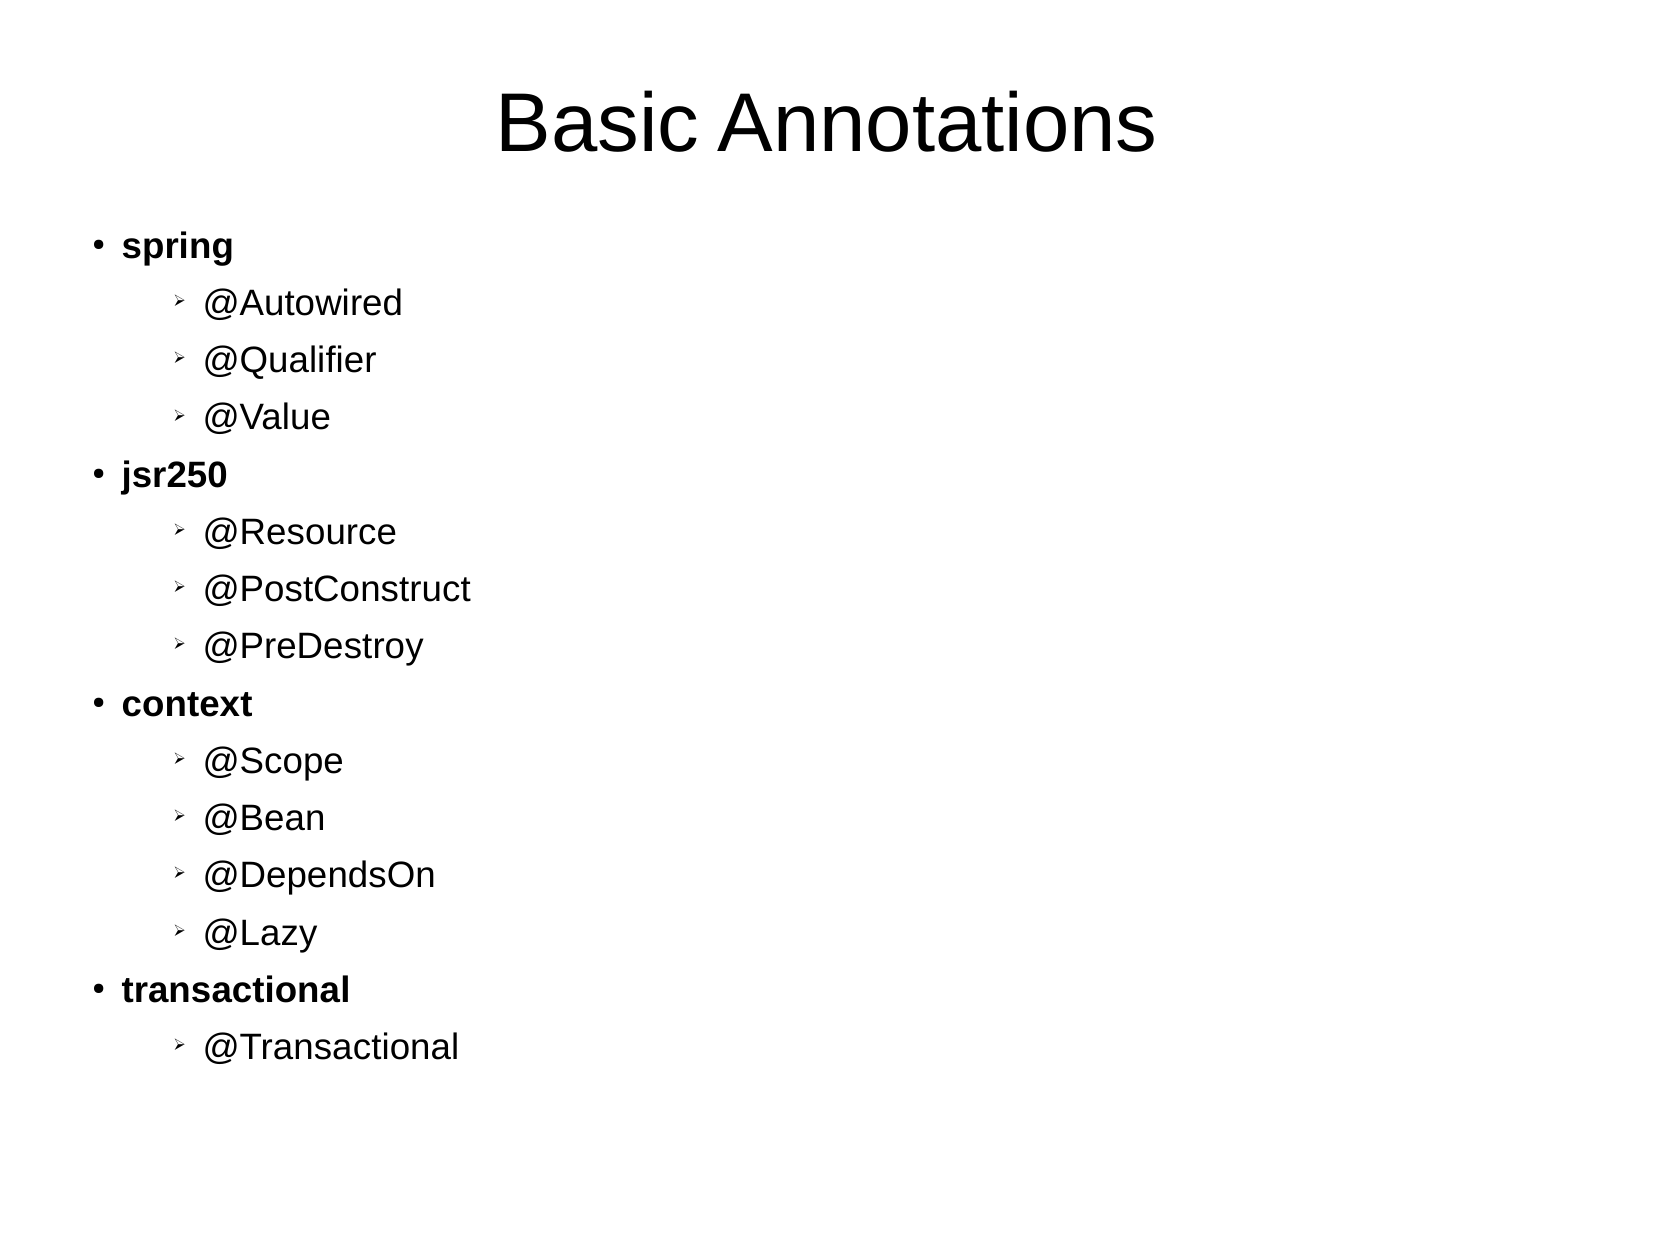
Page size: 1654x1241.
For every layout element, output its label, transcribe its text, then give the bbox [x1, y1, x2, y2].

title Basic Annotations [82, 49, 1571, 196]
list spring @Autowired @Qualifier @Value jsr250 @Resource @PostConstruct @PreDestroy context @Scope @Bean @DependsOn @Lazy transactional @Transactional [82, 225, 1571, 1081]
